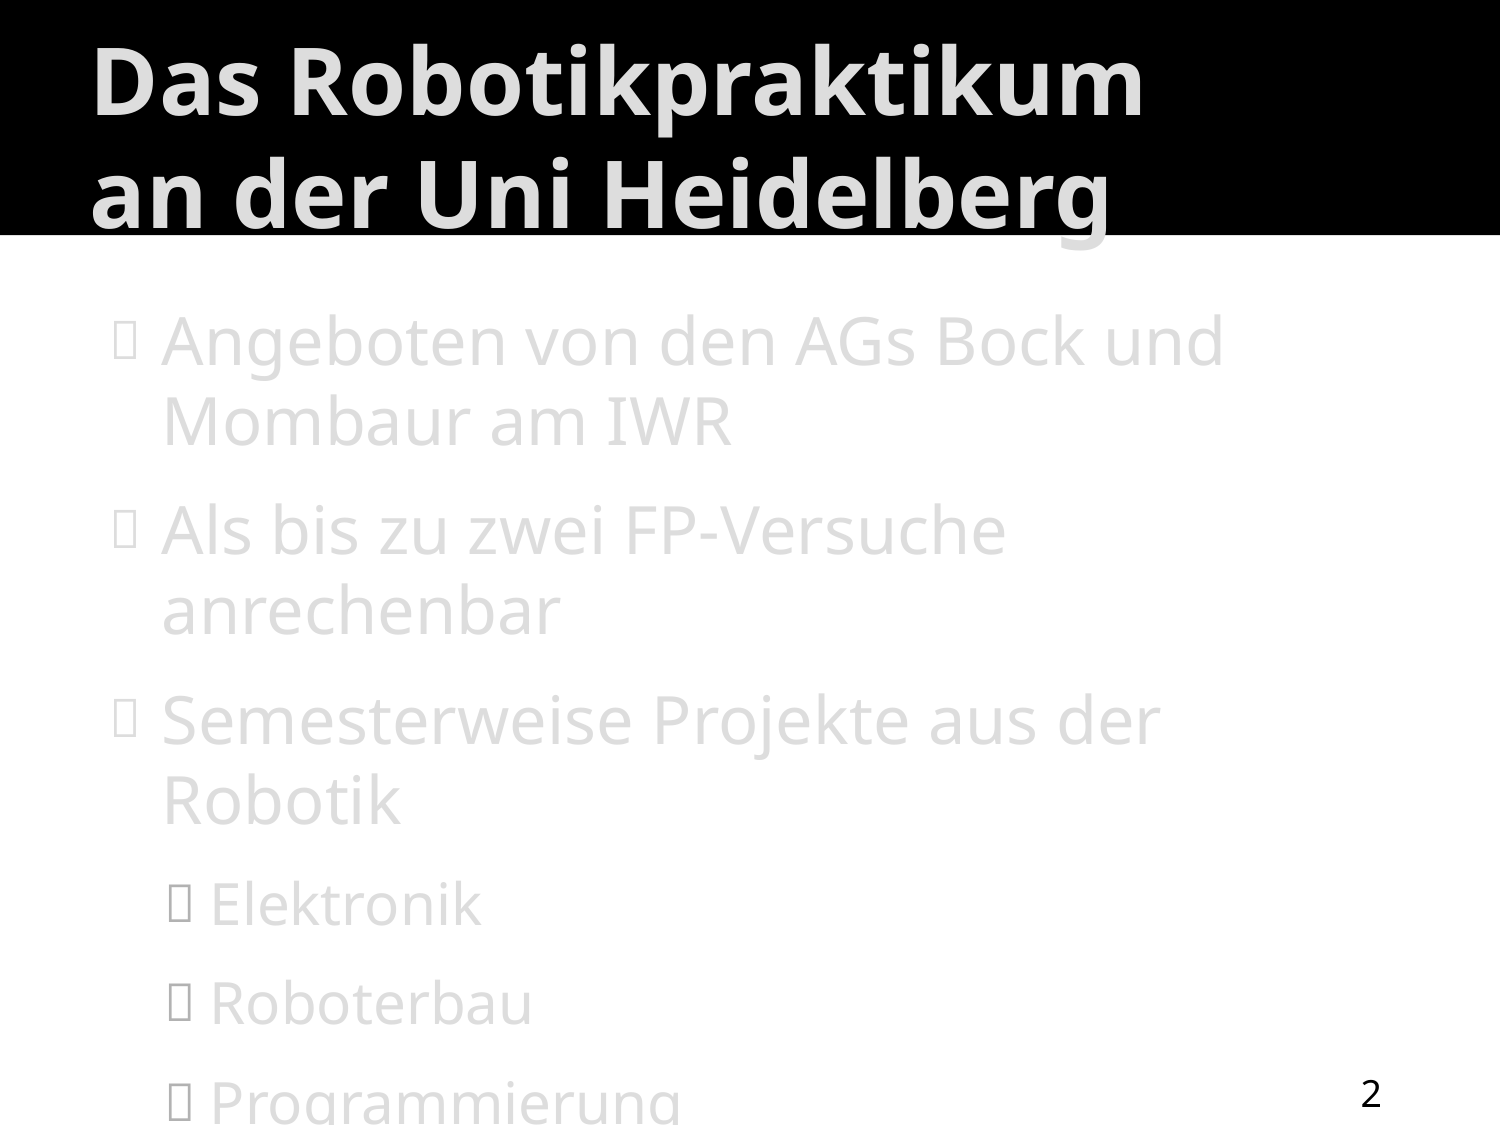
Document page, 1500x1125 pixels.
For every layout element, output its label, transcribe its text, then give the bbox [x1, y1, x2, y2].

list Angeboten von den AGs Bock und Mombaur am IWR Als bis zu zwei FP-Versuche anrechenbar Semesterweise Projekte aus der Robotik Elektronik Roboterbau Programmierung Sensorik [75, 291, 1425, 1050]
title Das Robotikpraktikum an der Uni Heidelberg [75, 14, 1425, 220]
slide_number <Nummer> [1345, 1062, 1467, 1108]
